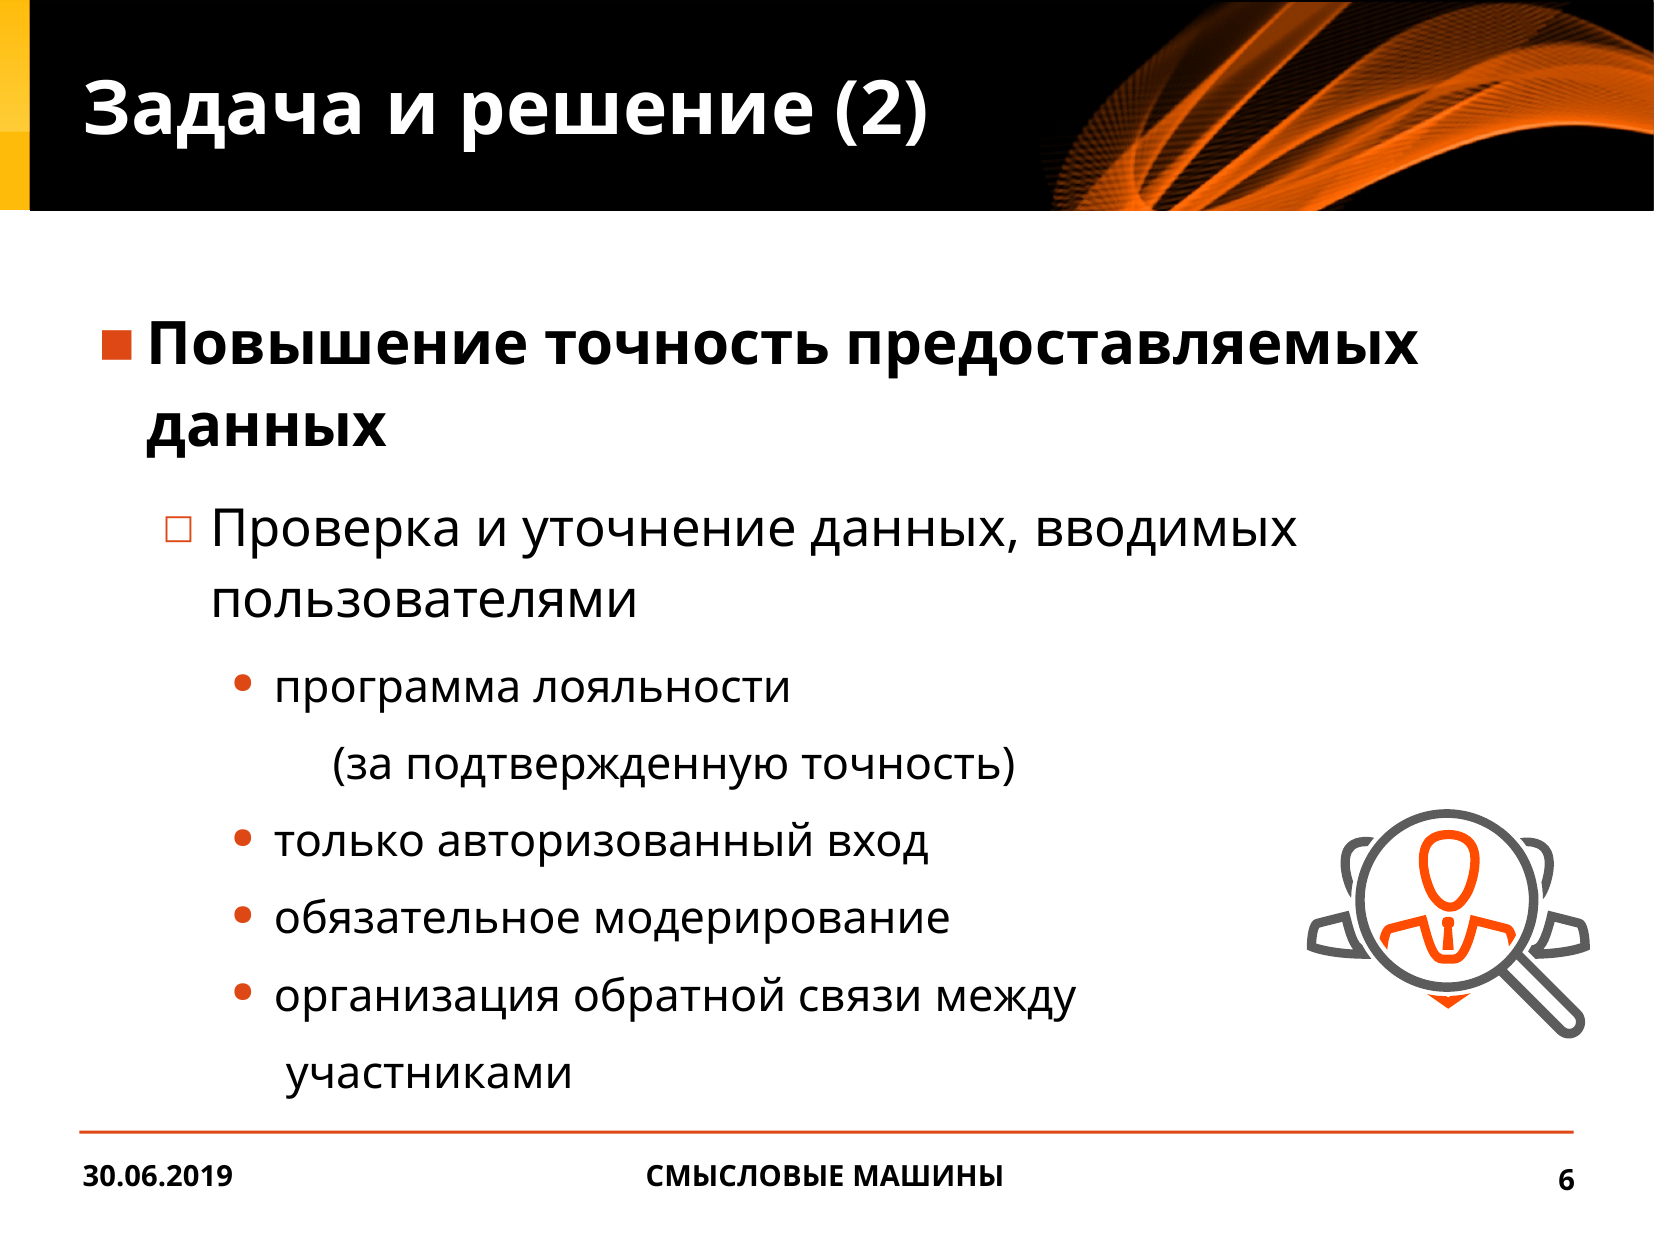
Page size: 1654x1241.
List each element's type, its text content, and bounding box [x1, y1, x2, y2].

picture [1299, 767, 1595, 1063]
title Задача и решение (2) [82, 1, 1576, 209]
list Повышение точность предоставляемых данных Проверка и уточнение данных, вводимых пользователями программа лояльности (за подтвержденную точность) только авторизованный вход обязательное модерирование организация обратной связи между участниками [82, 300, 1576, 1111]
picture [0, 0, 1654, 211]
